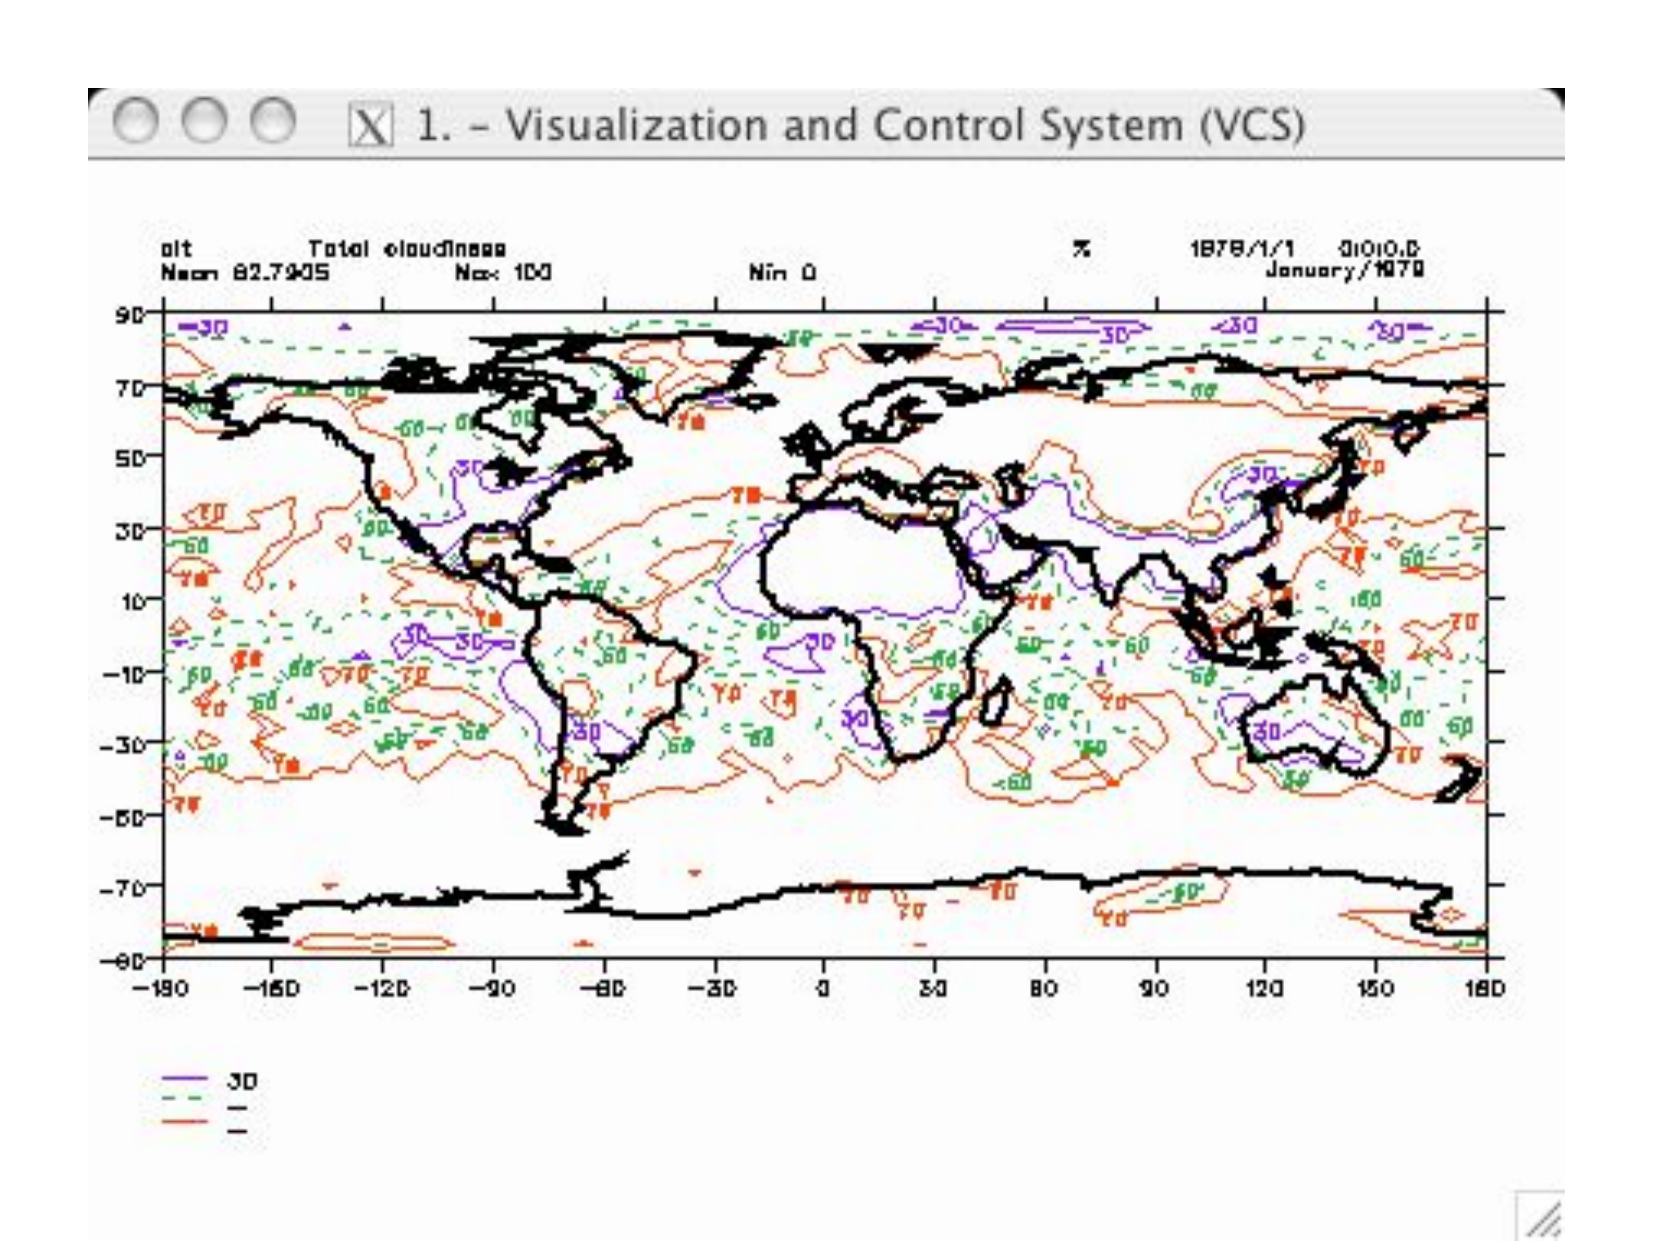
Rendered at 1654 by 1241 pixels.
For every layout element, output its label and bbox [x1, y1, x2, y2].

picture [88, 88, 1565, 1241]
